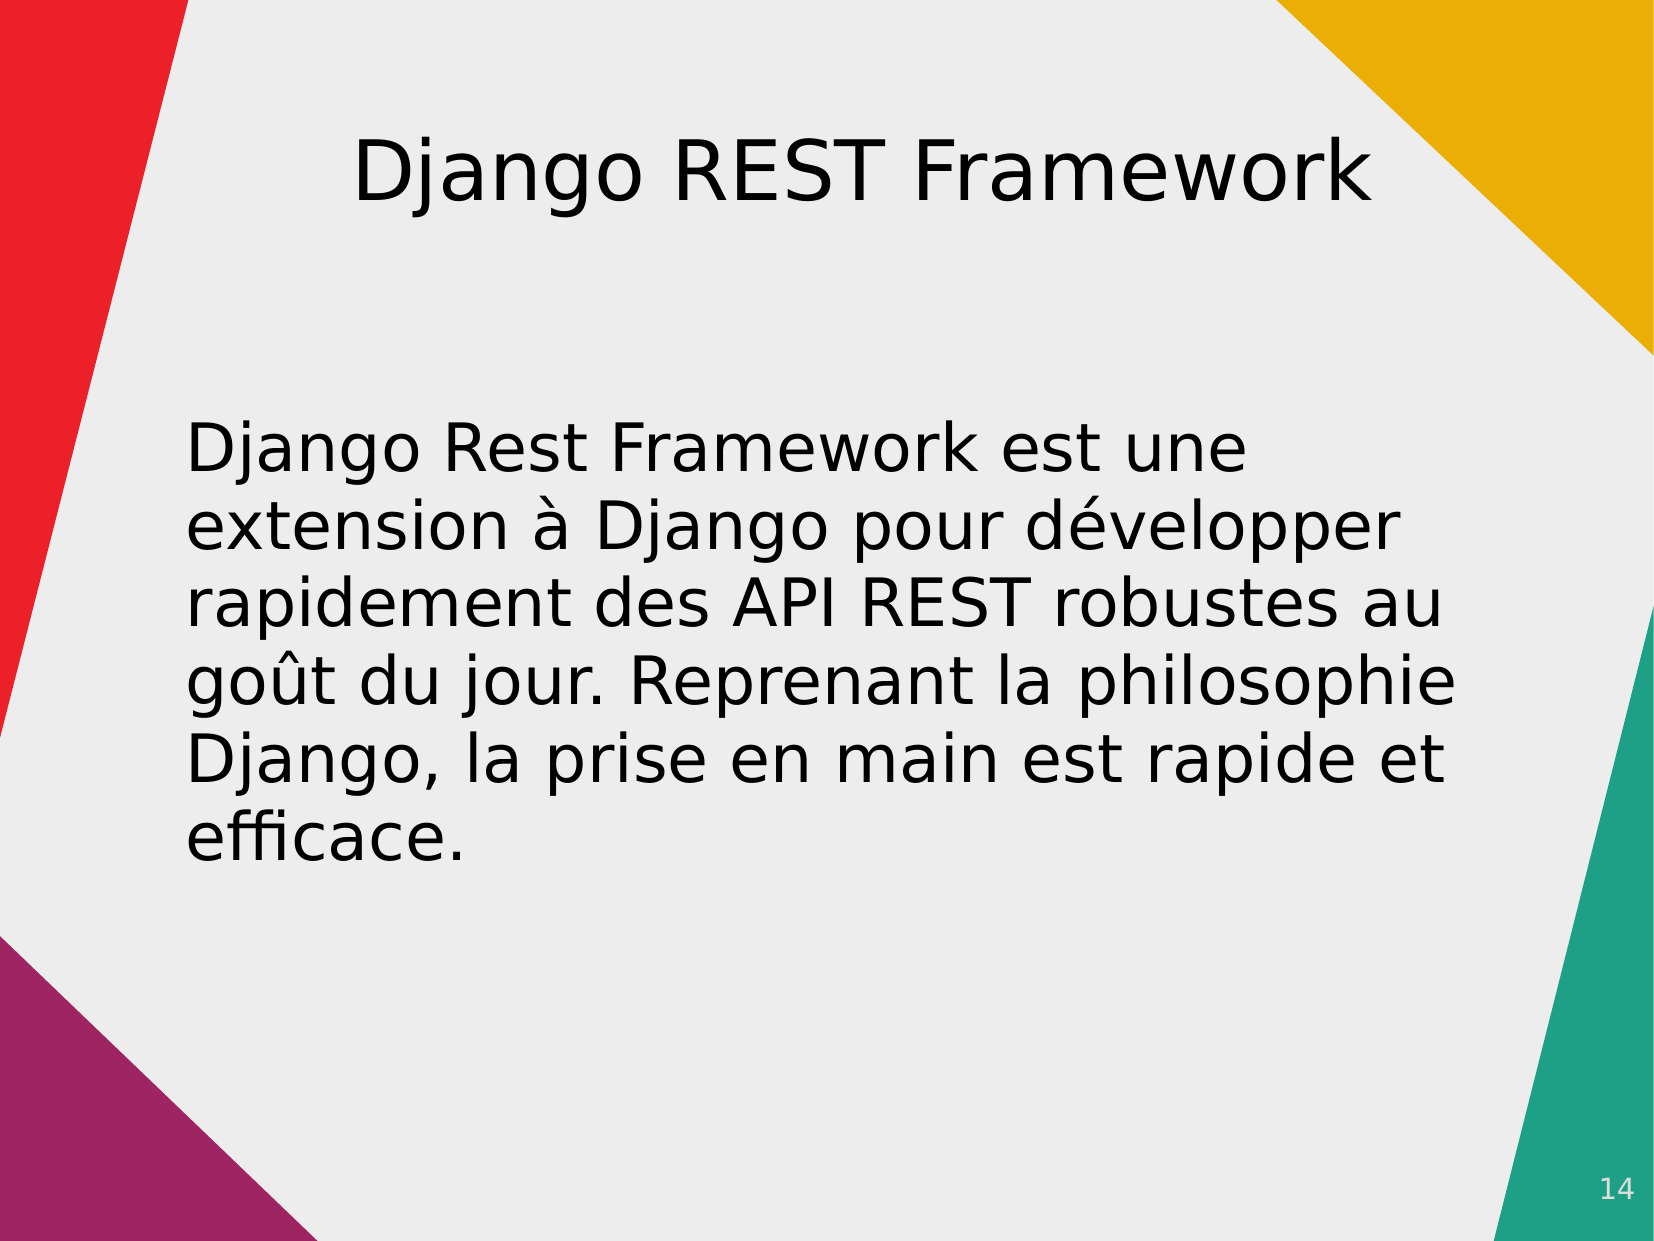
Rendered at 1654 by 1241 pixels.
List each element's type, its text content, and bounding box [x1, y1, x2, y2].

title Django REST Framework [114, 73, 1539, 271]
list Django Rest Framework est une extension à Django pour développer rapidement des API REST robustes au goût du jour. Reprenant la philosophie Django, la prise en main est rapide et efficace. [114, 302, 1539, 1033]
